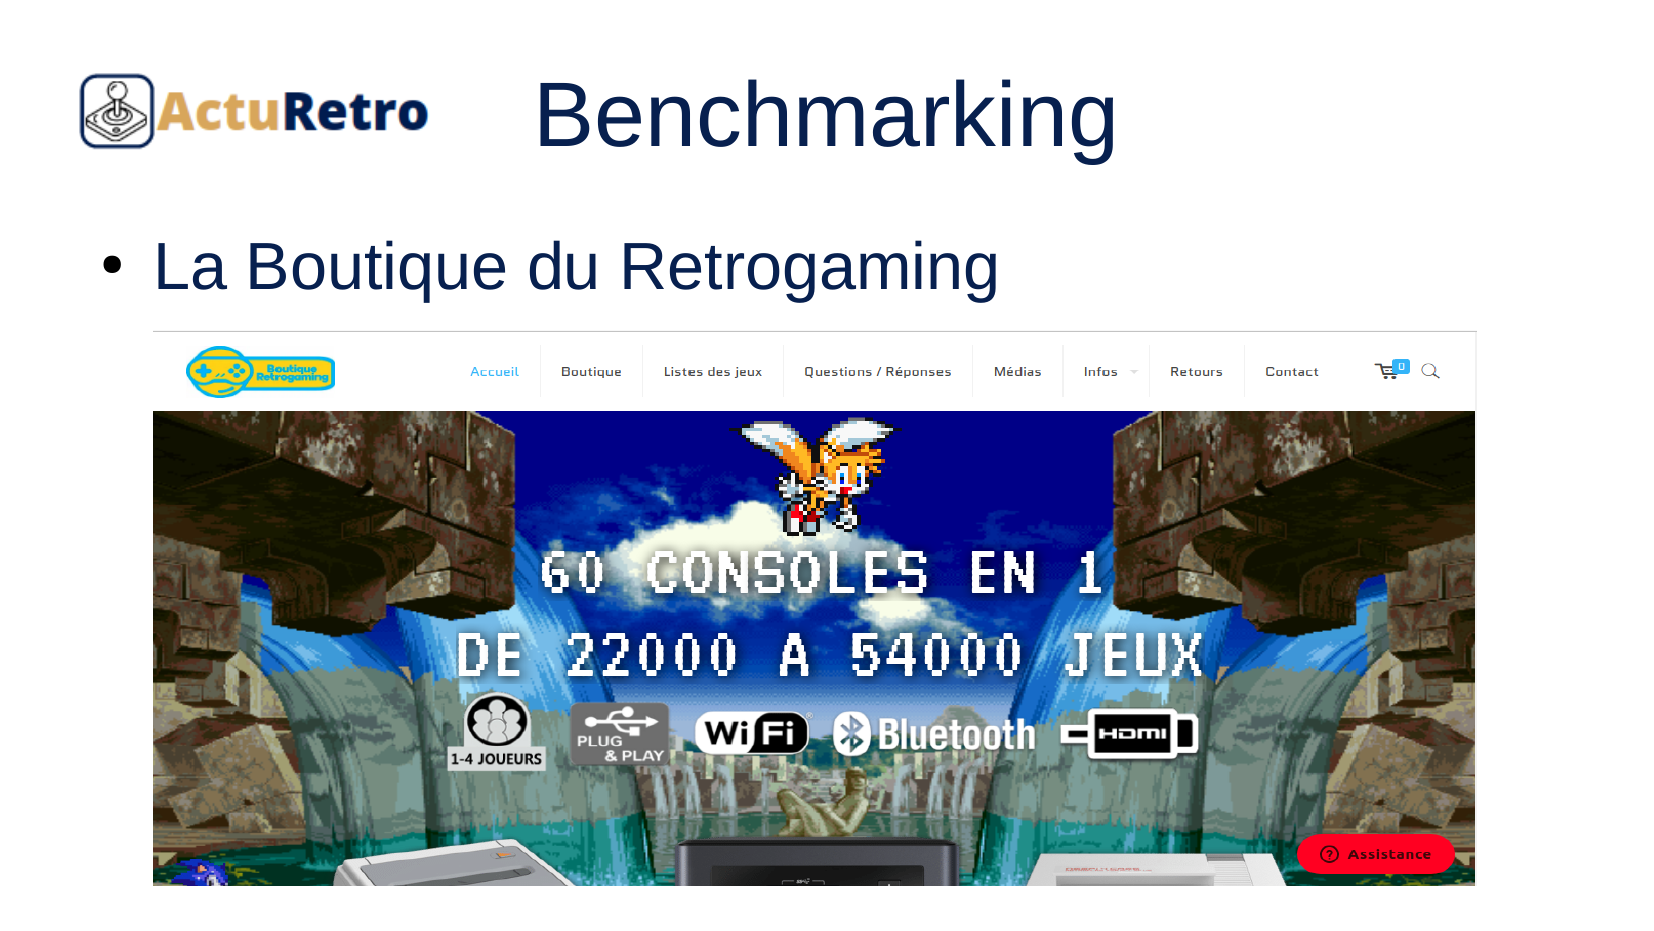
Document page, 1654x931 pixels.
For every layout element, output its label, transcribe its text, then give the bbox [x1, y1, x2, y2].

picture [153, 330, 1477, 886]
title Benchmarking [82, 37, 1571, 193]
list La Boutique du Retrogaming [82, 217, 1571, 535]
picture [75, 69, 434, 154]
